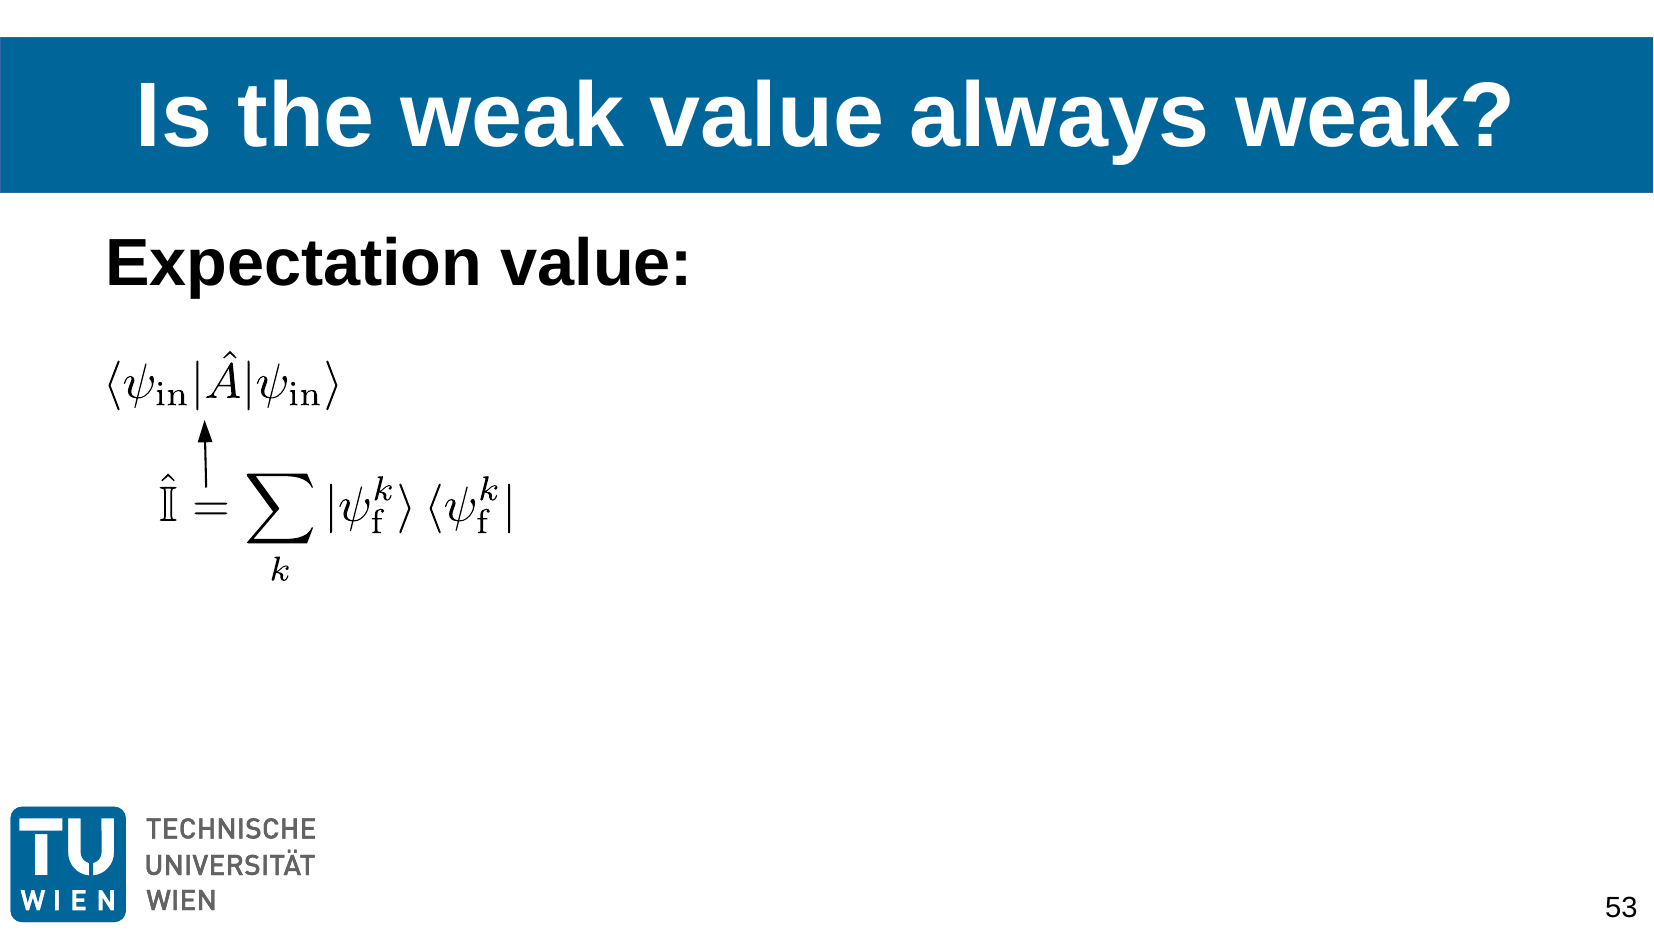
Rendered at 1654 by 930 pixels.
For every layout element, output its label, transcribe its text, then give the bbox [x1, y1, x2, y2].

picture [100, 330, 525, 590]
title Is the weak value always weak? [0, 37, 1653, 193]
list Expectation value: [105, 225, 1593, 301]
